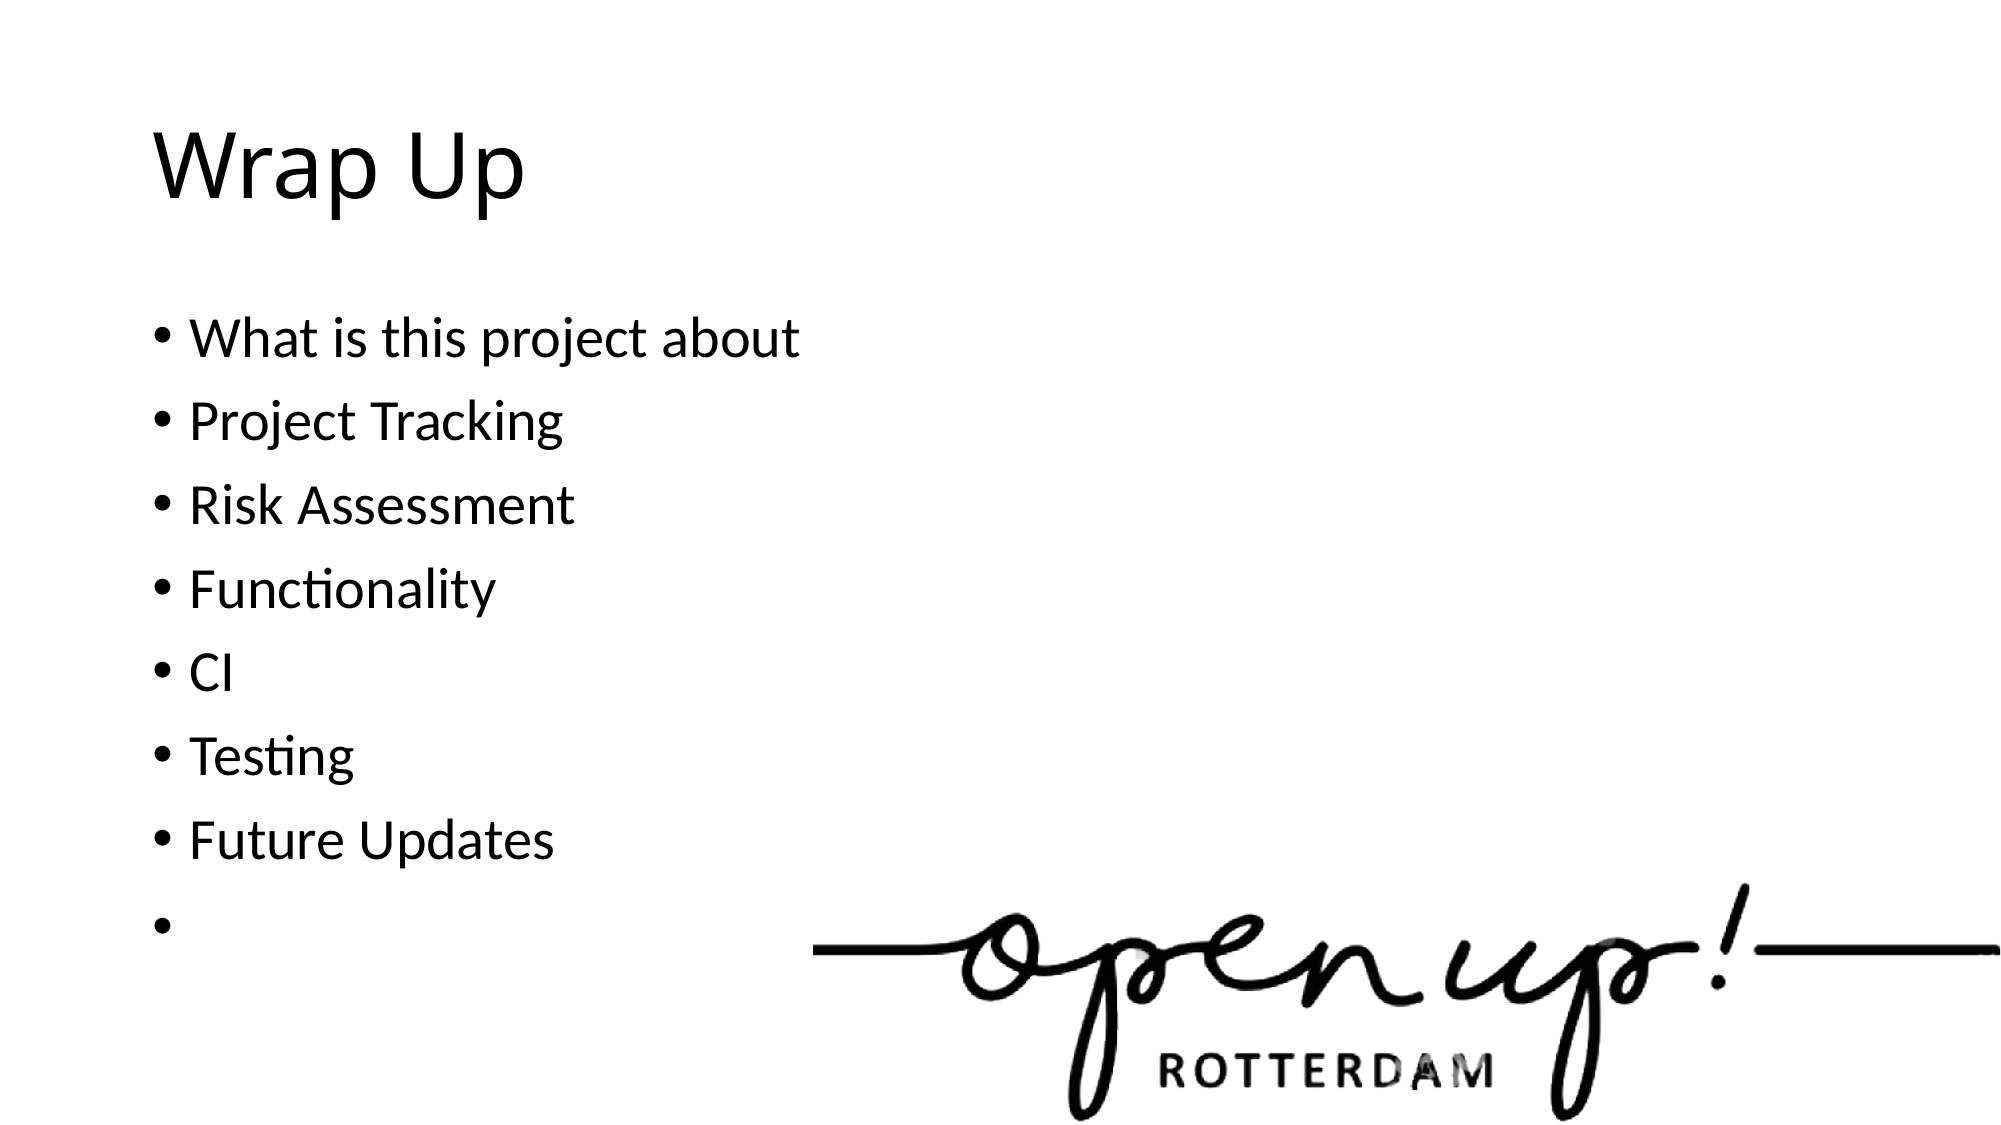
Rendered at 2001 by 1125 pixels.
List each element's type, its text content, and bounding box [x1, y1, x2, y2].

picture [813, 832, 2000, 1125]
title Wrap Up [137, 59, 1863, 278]
list What is this project about Project Tracking Risk Assessment Functionality CI Testing Future Updates [137, 299, 1863, 1014]
